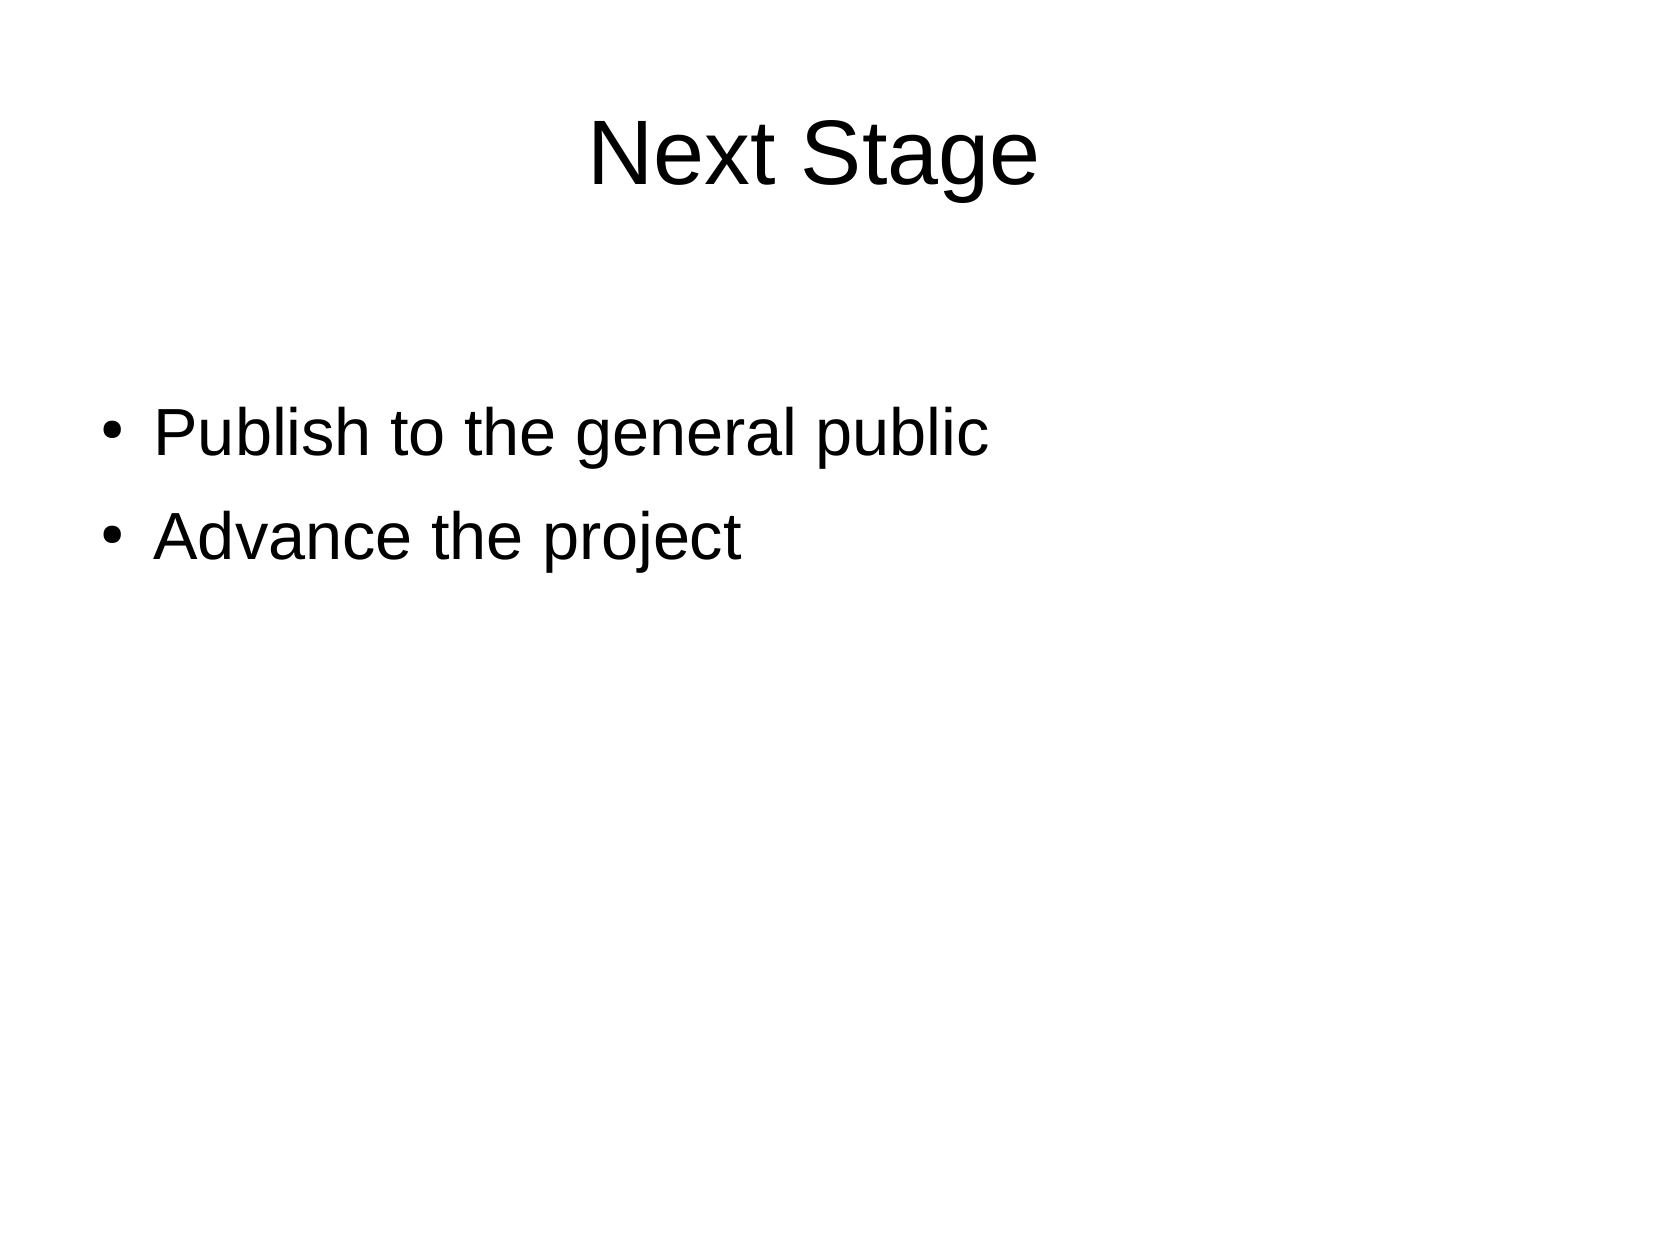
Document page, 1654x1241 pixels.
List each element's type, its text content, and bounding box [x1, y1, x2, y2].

title Next Stage [82, 49, 1571, 257]
list Publish to the general public Advance the project [82, 290, 1571, 1010]
